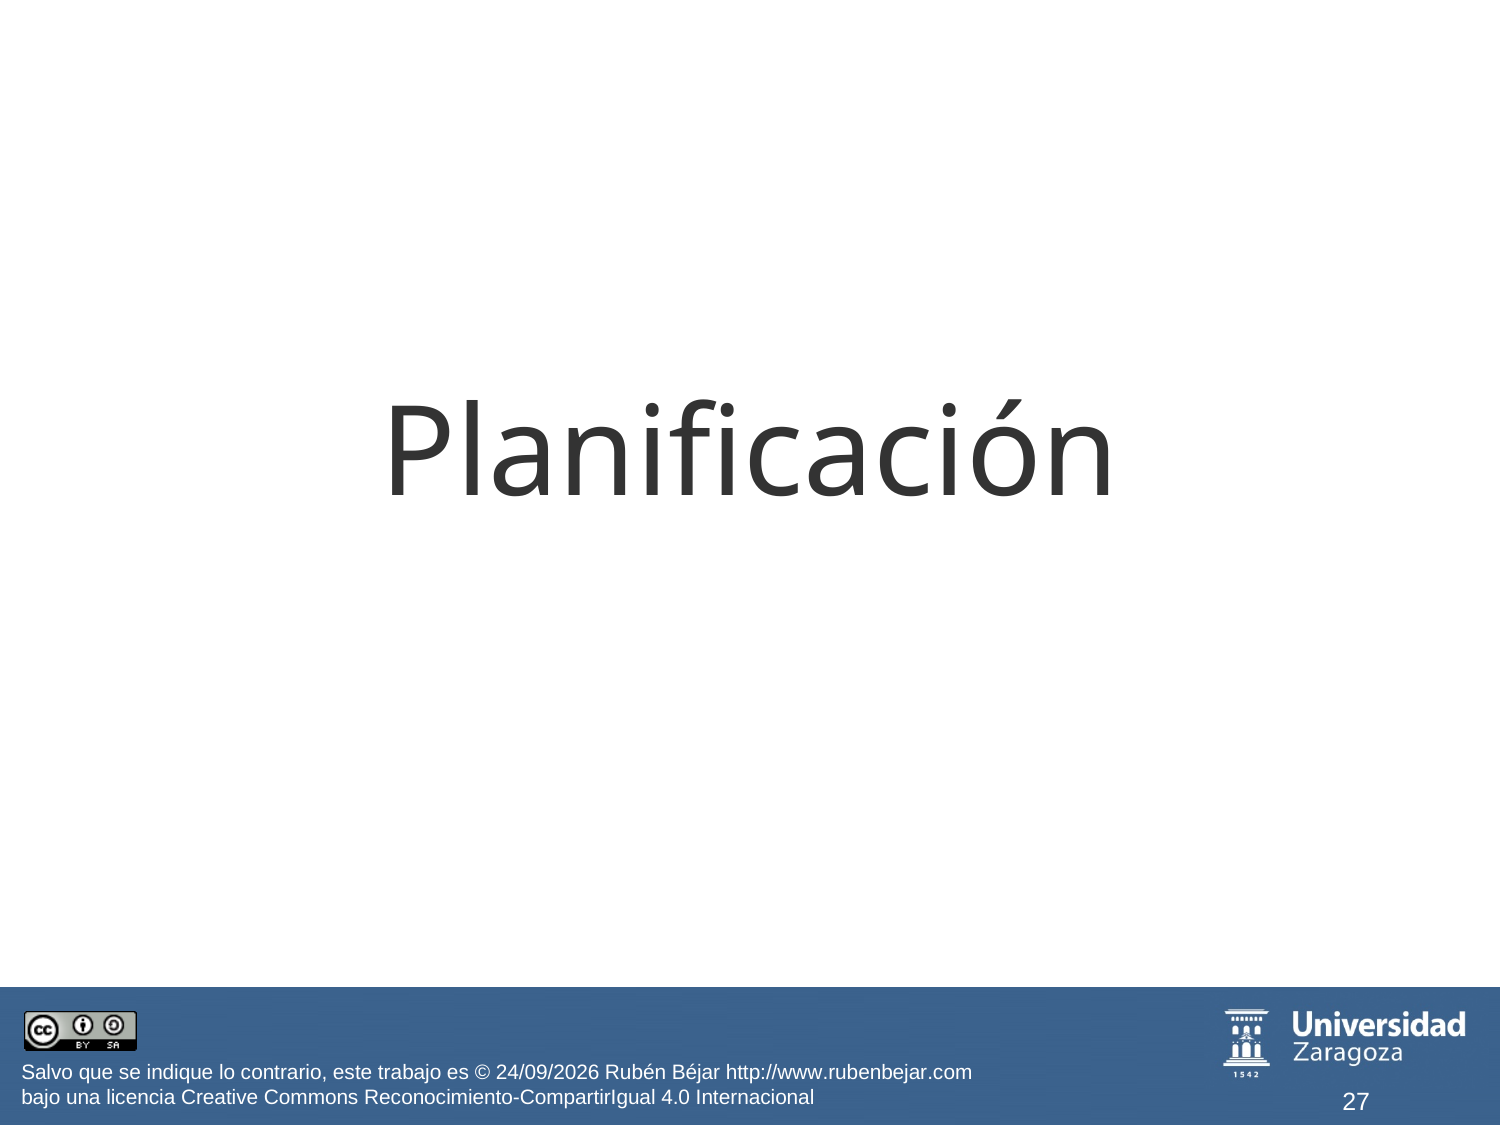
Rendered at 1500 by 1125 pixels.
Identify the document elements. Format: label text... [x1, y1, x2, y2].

text_box Planificación [169, 307, 1331, 585]
picture [0, 987, 1500, 1125]
